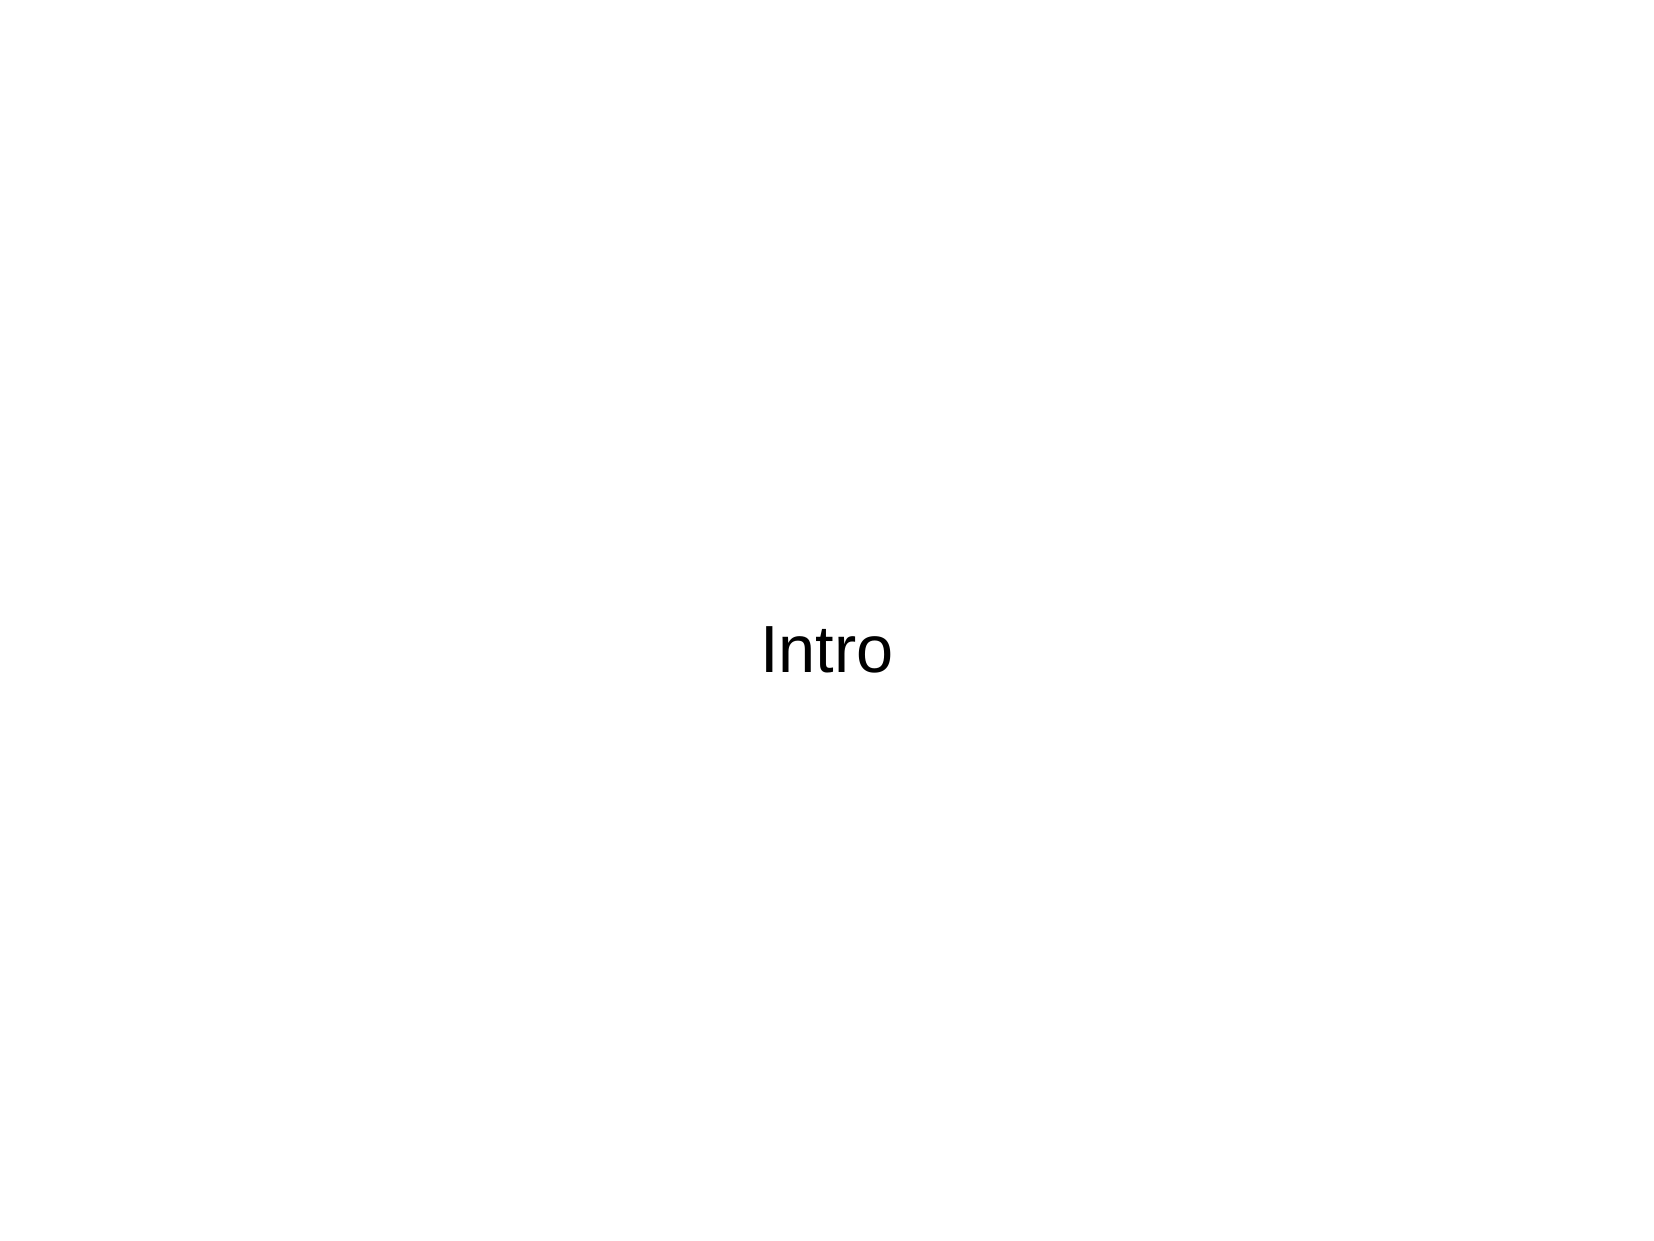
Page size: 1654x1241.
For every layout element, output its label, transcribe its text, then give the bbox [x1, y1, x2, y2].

subtitle Intro [82, 290, 1571, 1010]
